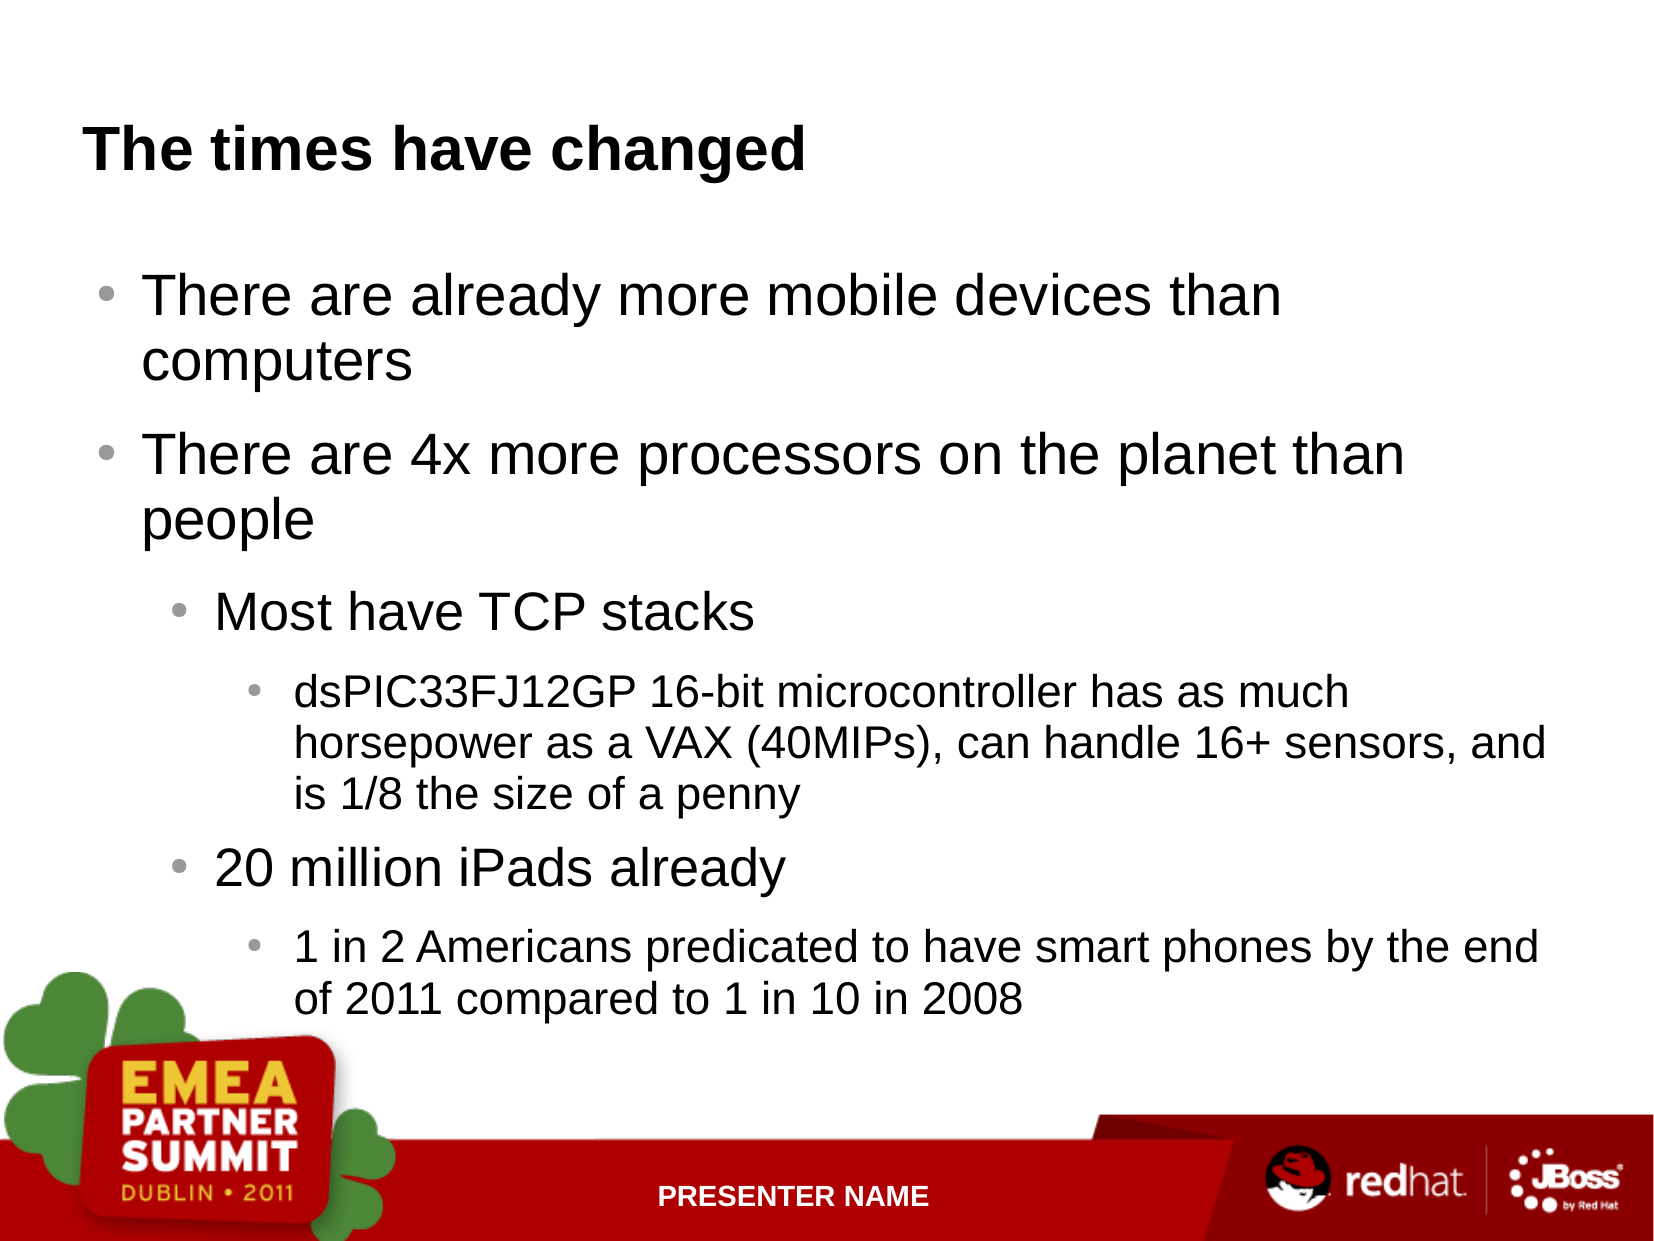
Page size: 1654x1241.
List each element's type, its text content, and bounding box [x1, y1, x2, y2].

title The times have changed [82, 62, 1571, 236]
list There are already more mobile devices than computers There are 4x more processors on the planet than people Most have TCP stacks dsPIC33FJ12GP 16-bit microcontroller has as much horsepower as a VAX (40MIPs), can handle 16+ sensors, and is 1/8 the size of a penny 20 million iPads already 1 in 2 Americans predicated to have smart phones by the end of 2011 compared to 1 in 10 in 2008 [80, 262, 1570, 1099]
picture [0, 972, 1654, 1241]
